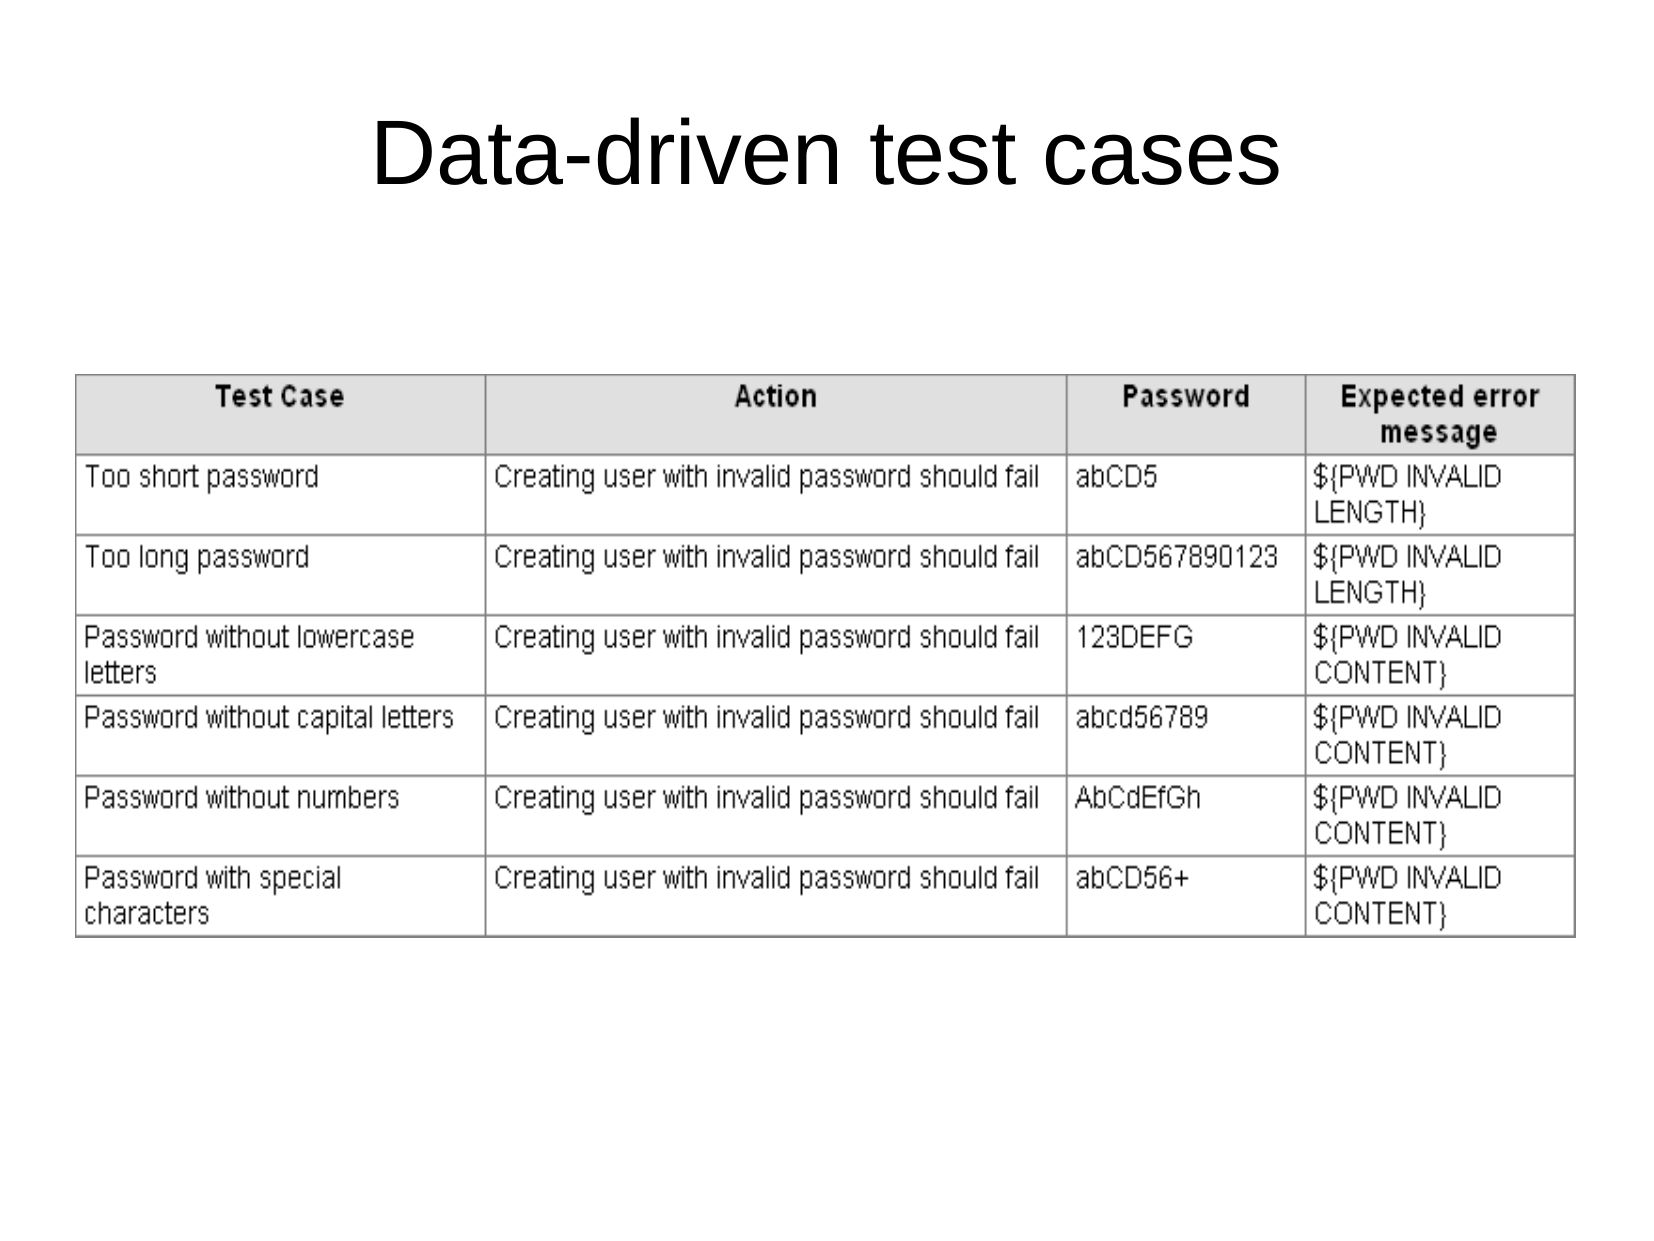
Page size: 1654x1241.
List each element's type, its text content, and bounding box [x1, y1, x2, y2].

picture [75, 374, 1576, 938]
title Data-driven test cases [82, 49, 1571, 257]
